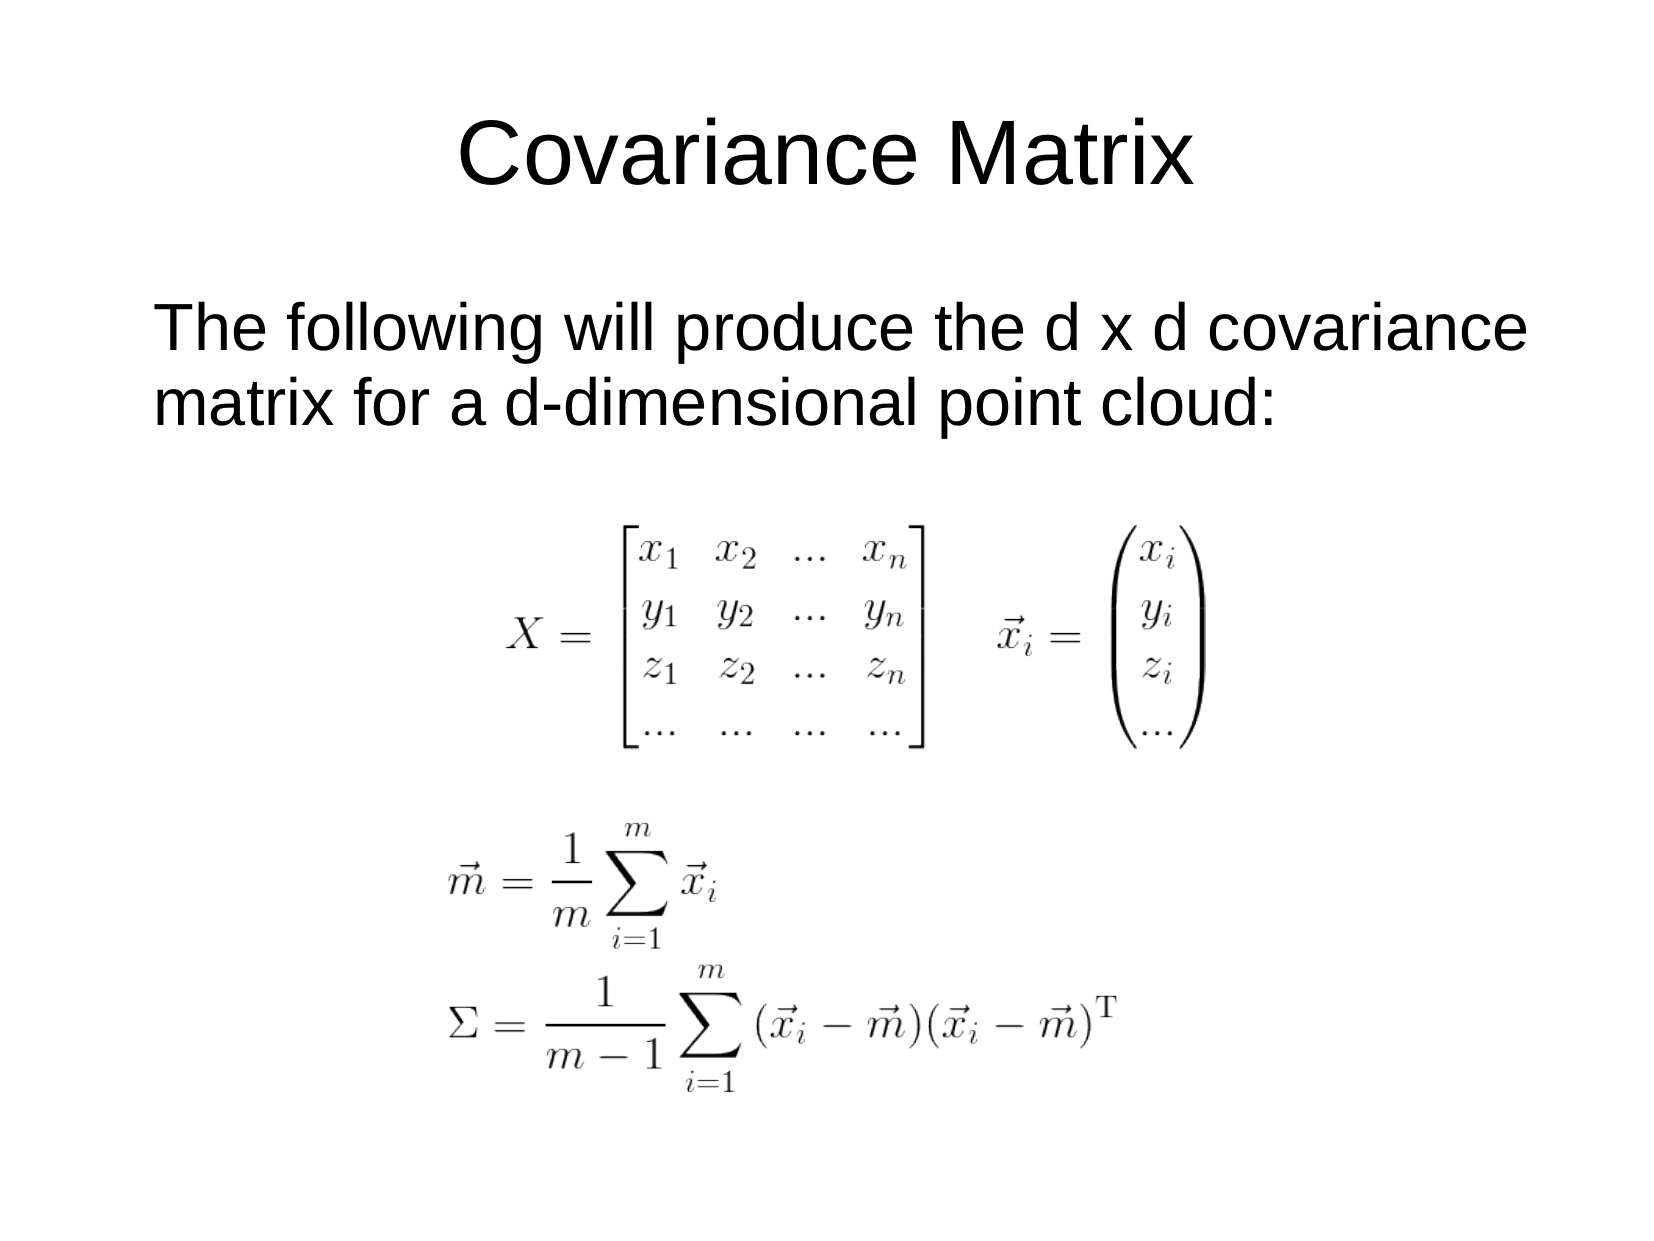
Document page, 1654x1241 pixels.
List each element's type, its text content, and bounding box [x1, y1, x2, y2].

title Covariance Matrix [82, 49, 1571, 257]
list The following will produce the d x d covariance matrix for a d-dimensional point cloud: [82, 290, 1571, 1010]
picture [447, 524, 1206, 1094]
